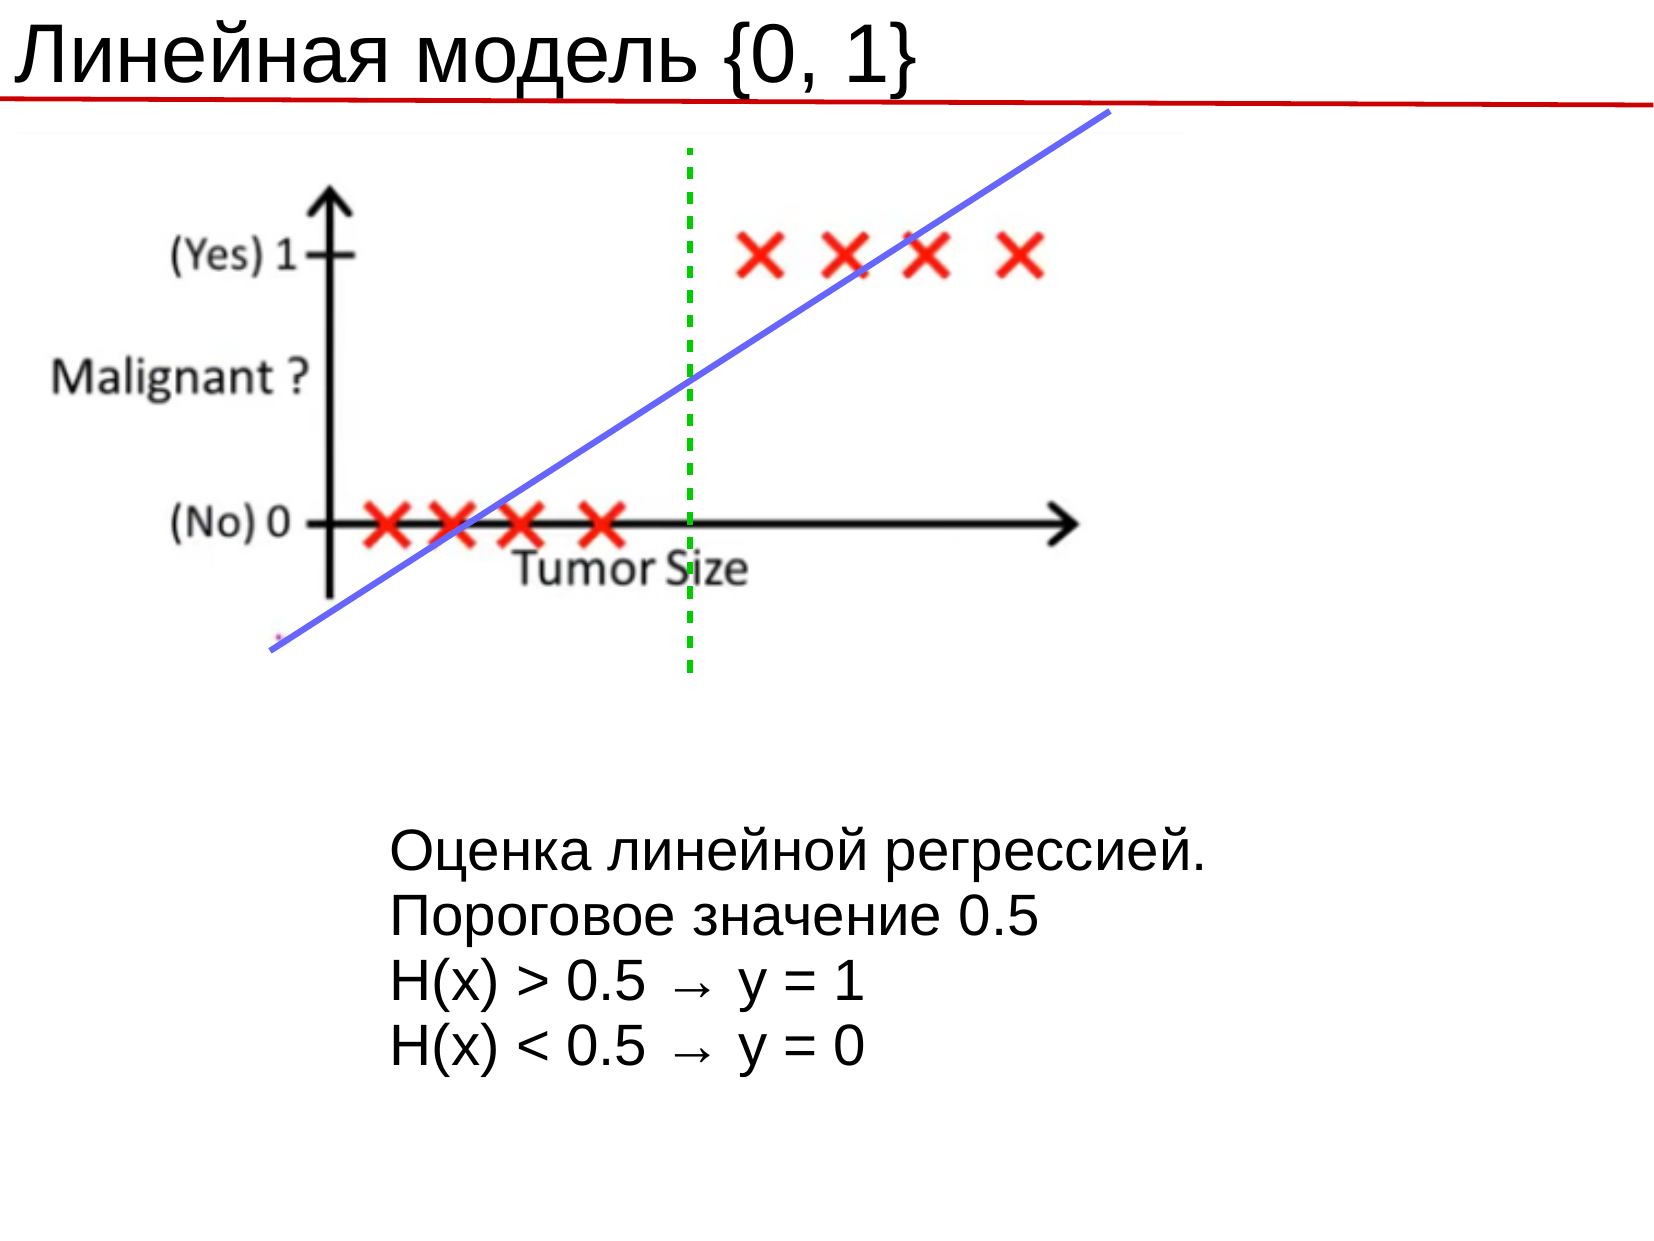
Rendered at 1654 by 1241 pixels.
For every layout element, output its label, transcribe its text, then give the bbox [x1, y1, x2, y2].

text_box Линейная модель {0, 1} [0, 0, 1171, 111]
picture [19, 132, 1186, 703]
text_box Оценка линейной регрессией. Пороговое значение 0.5 H(x) > 0.5 → y = 1 H(x) < 0.5 → y = 0 [375, 810, 1336, 1085]
